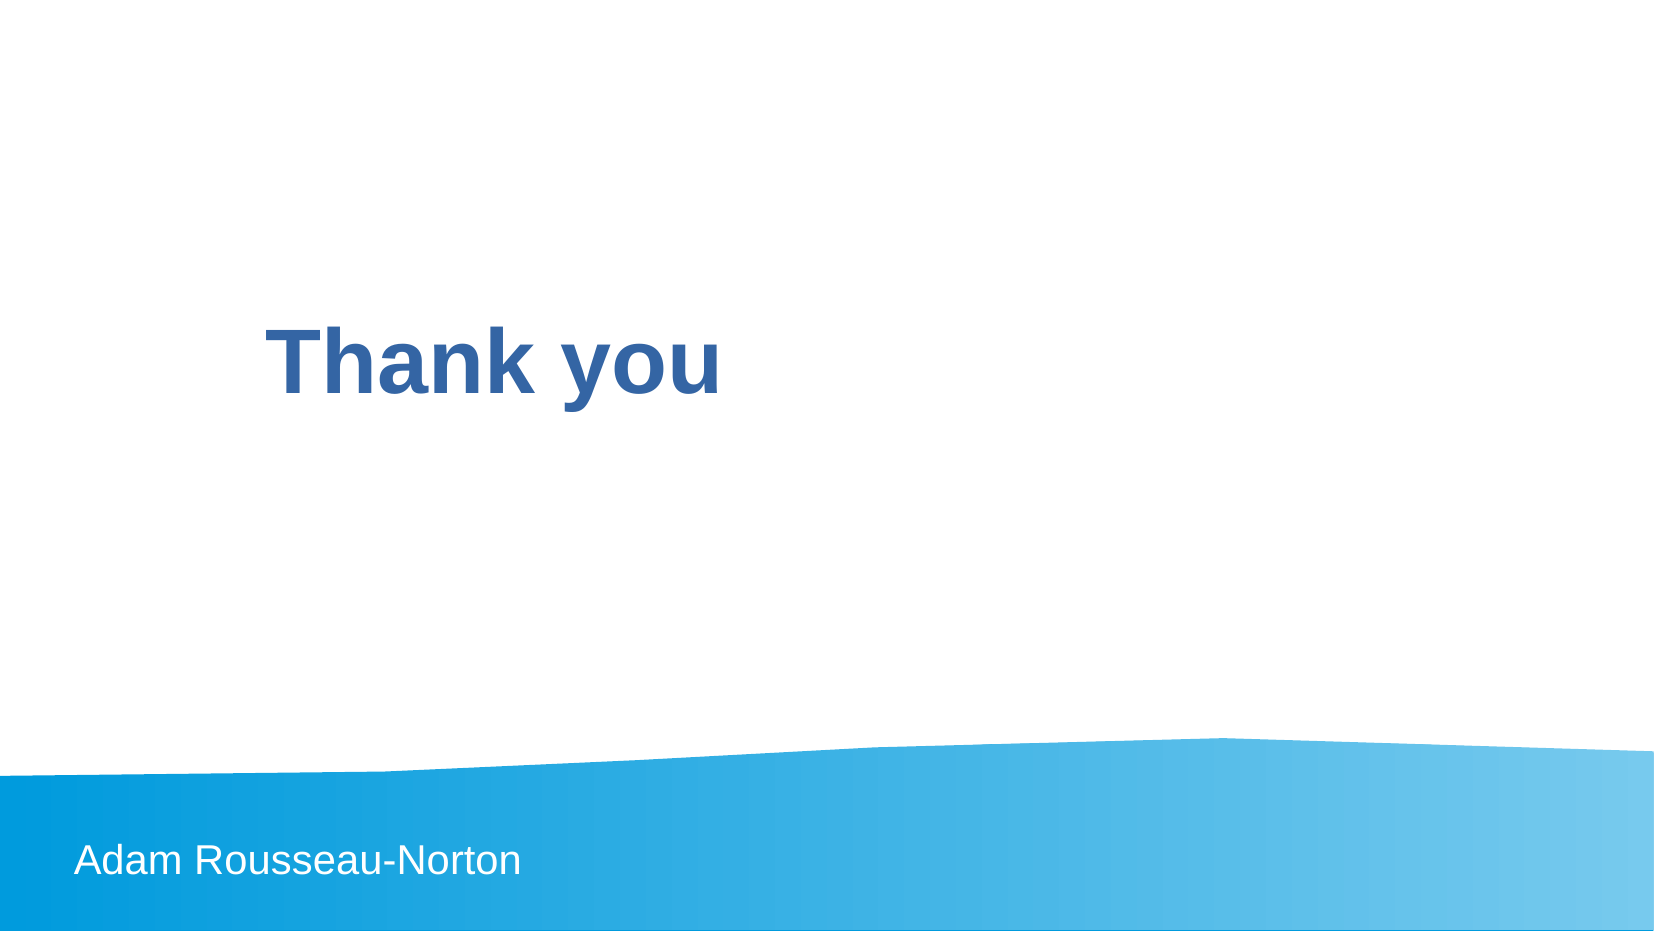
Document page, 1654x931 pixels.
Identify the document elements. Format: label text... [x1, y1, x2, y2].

text_box Thank you [265, 310, 1447, 414]
